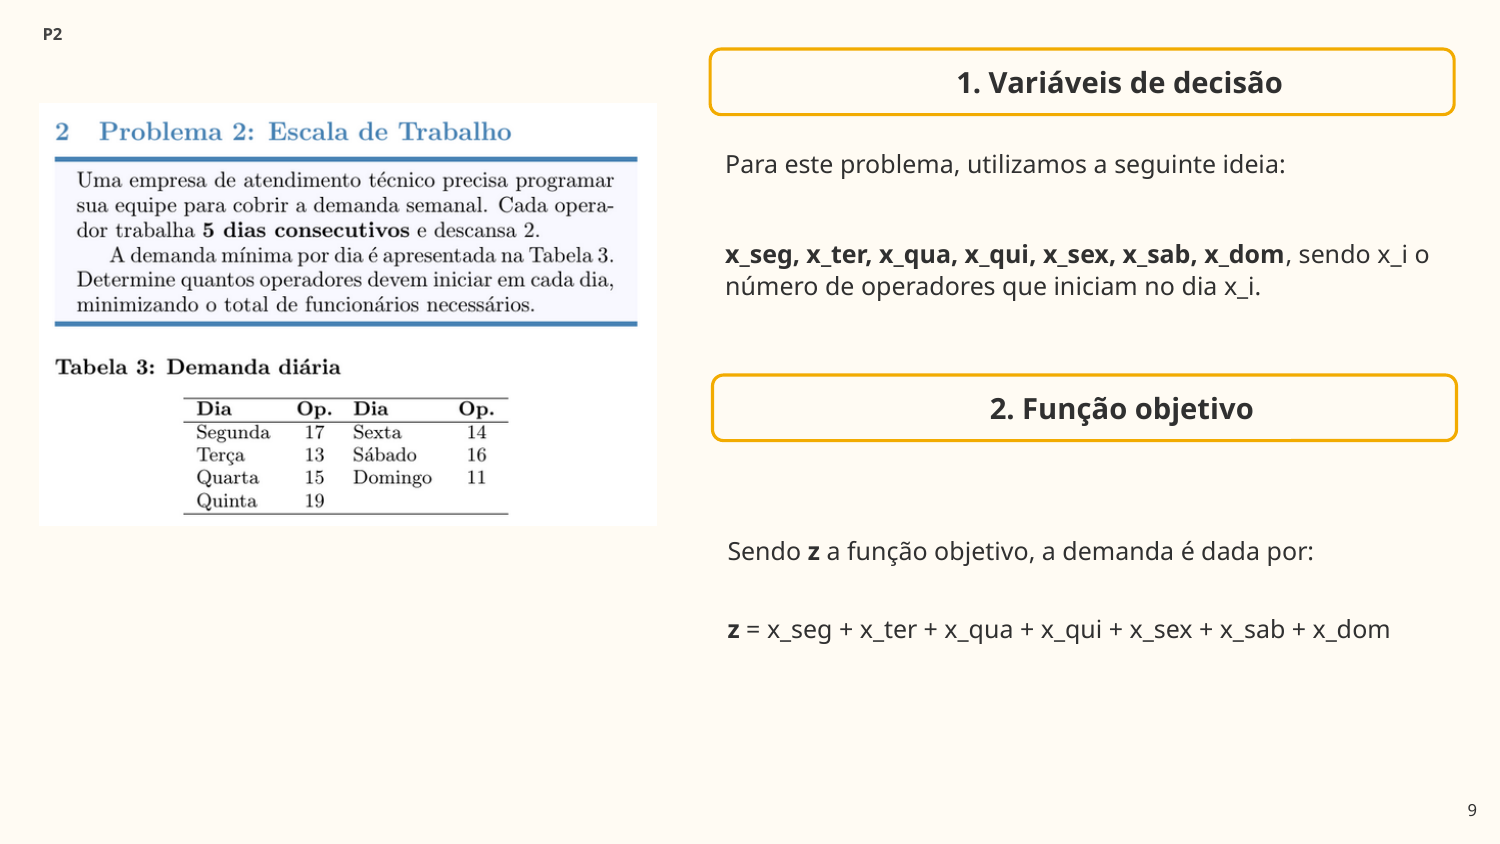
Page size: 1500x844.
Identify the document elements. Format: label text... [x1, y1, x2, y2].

slide_number <number> [1250, 796, 1492, 828]
text_box 1. Variáveis de decisão [710, 49, 1455, 114]
text_box 2. Função objetivo [712, 375, 1457, 441]
subtitle P2 [27, 8, 624, 115]
list Para este problema, utilizamos a seguinte ideia: x_seg, x_ter, x_qua, x_qui, x_sex, x_sab, x_dom, sendo x_i o número de operadores que iniciam no dia x_i. [710, 114, 1455, 386]
list Sendo z a função objetivo, a demanda é dada por: z = x_seg + x_ter + x_qua + x_qui + x_sex + x_sab + x_dom [712, 479, 1457, 751]
picture [39, 103, 657, 526]
